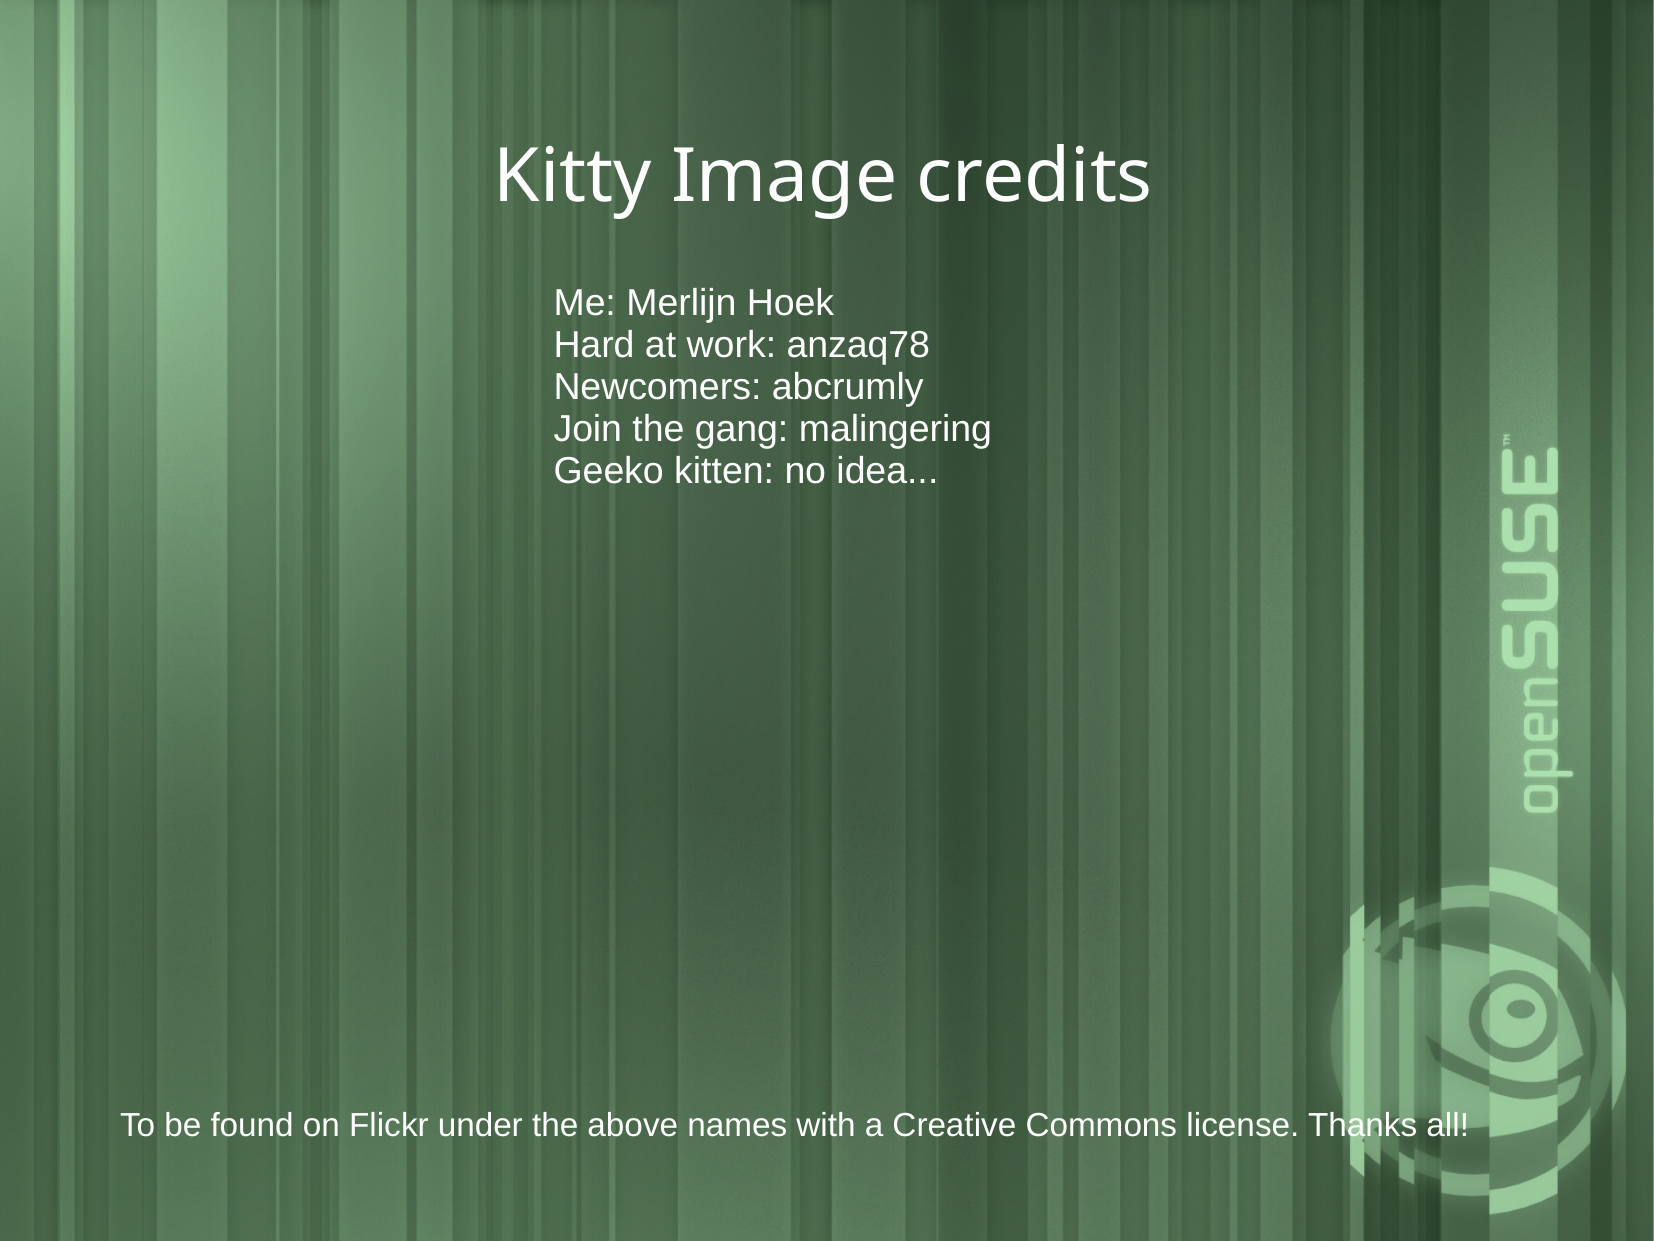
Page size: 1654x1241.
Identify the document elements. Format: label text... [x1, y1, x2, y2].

picture [0, 0, 1654, 1241]
text_box Kitty Image credits [79, 113, 1568, 254]
text_box Me: Merlijn Hoek Hard at work: anzaq78 Newcomers: abcrumly Join the gang: malingering Geeko kitten: no idea... [538, 273, 1267, 1076]
text_box To be found on Flickr under the above names with a Creative Commons license. Thanks all! [62, 1099, 1530, 1203]
